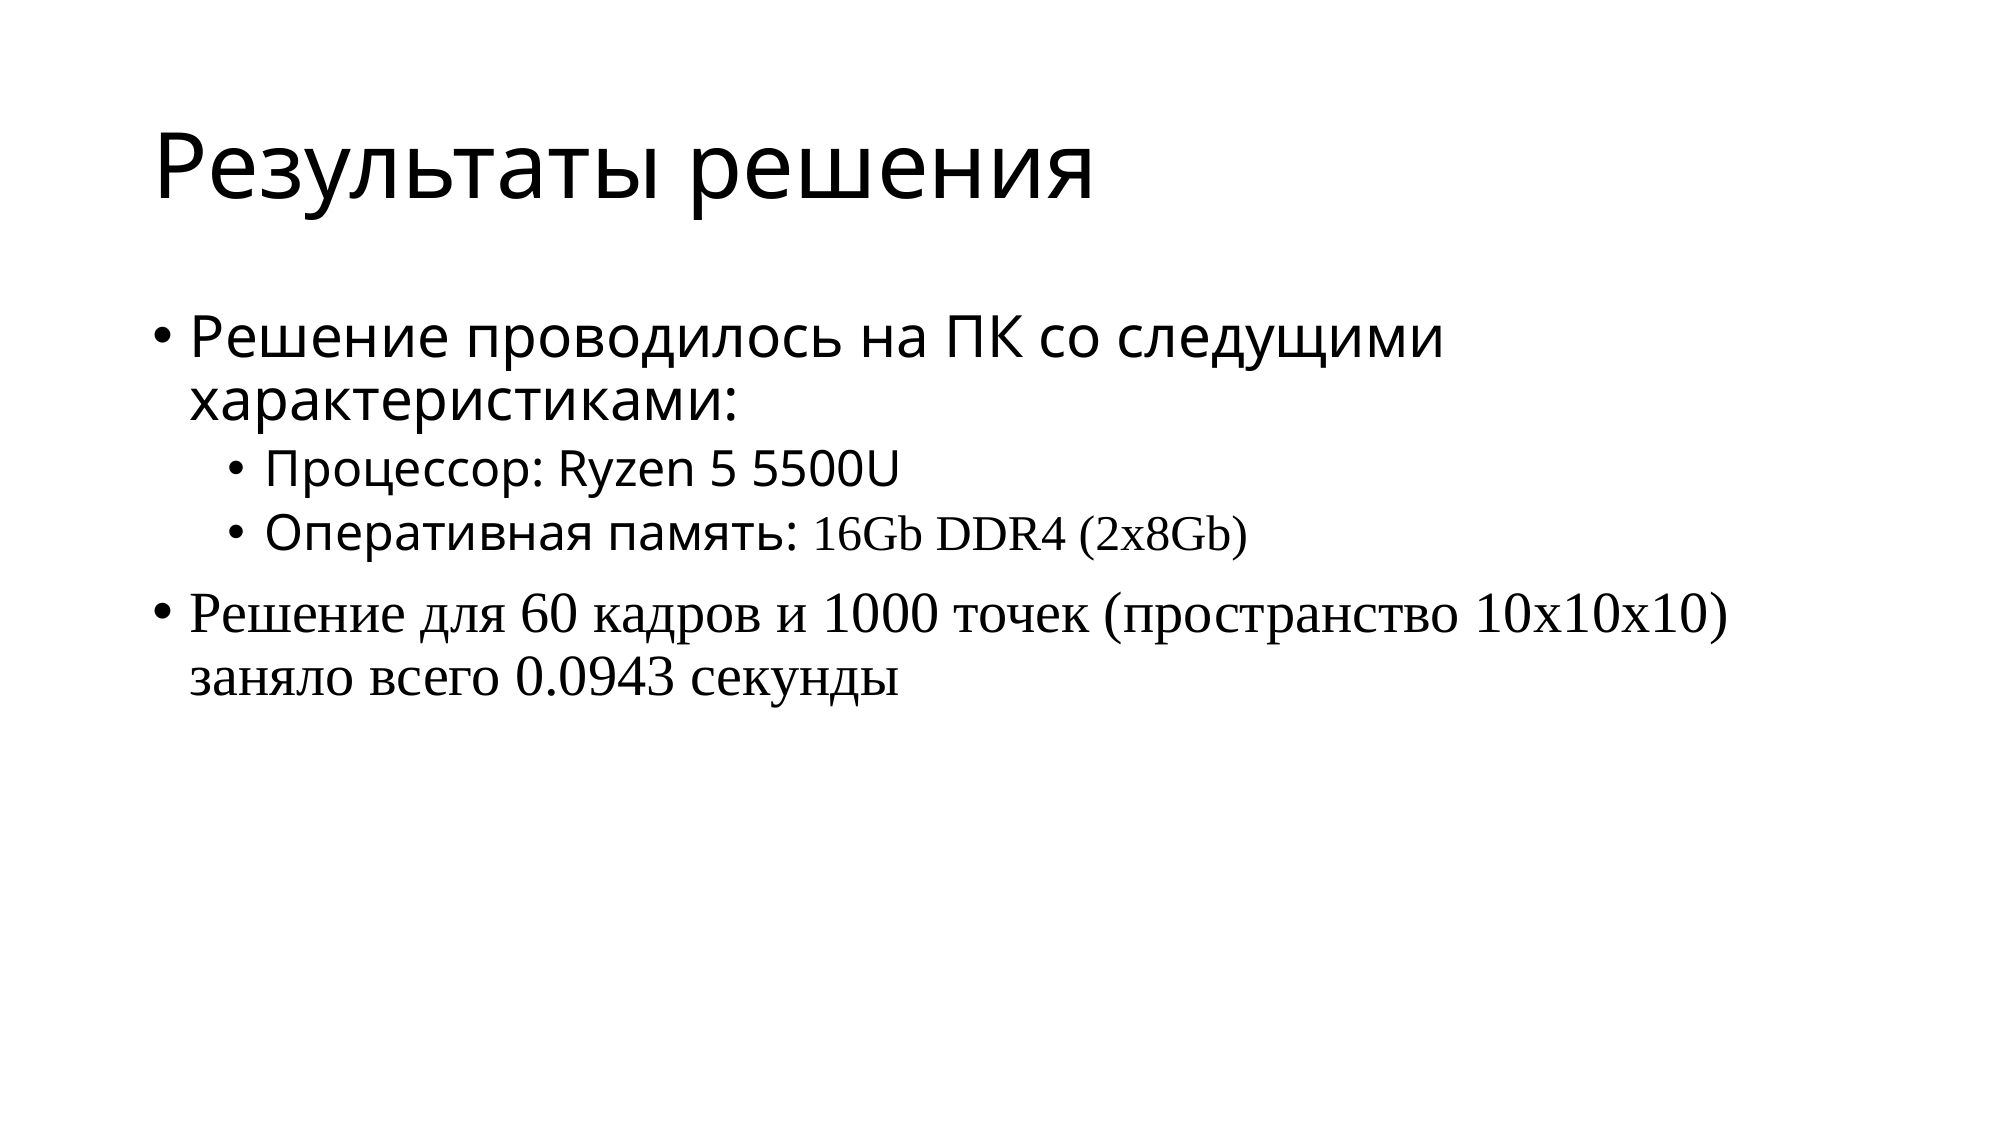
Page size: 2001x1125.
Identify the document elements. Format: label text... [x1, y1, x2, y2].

title Результаты решения [137, 59, 1863, 278]
list Решение проводилось на ПК со следущими характеристиками: Процессор: Ryzen 5 5500U Оперативная память: 16Gb DDR4 (2x8Gb) Решение для 60 кадров и 1000 точек (пространство 10x10x10) заняло всего 0.0943 секунды [137, 299, 1863, 1014]
